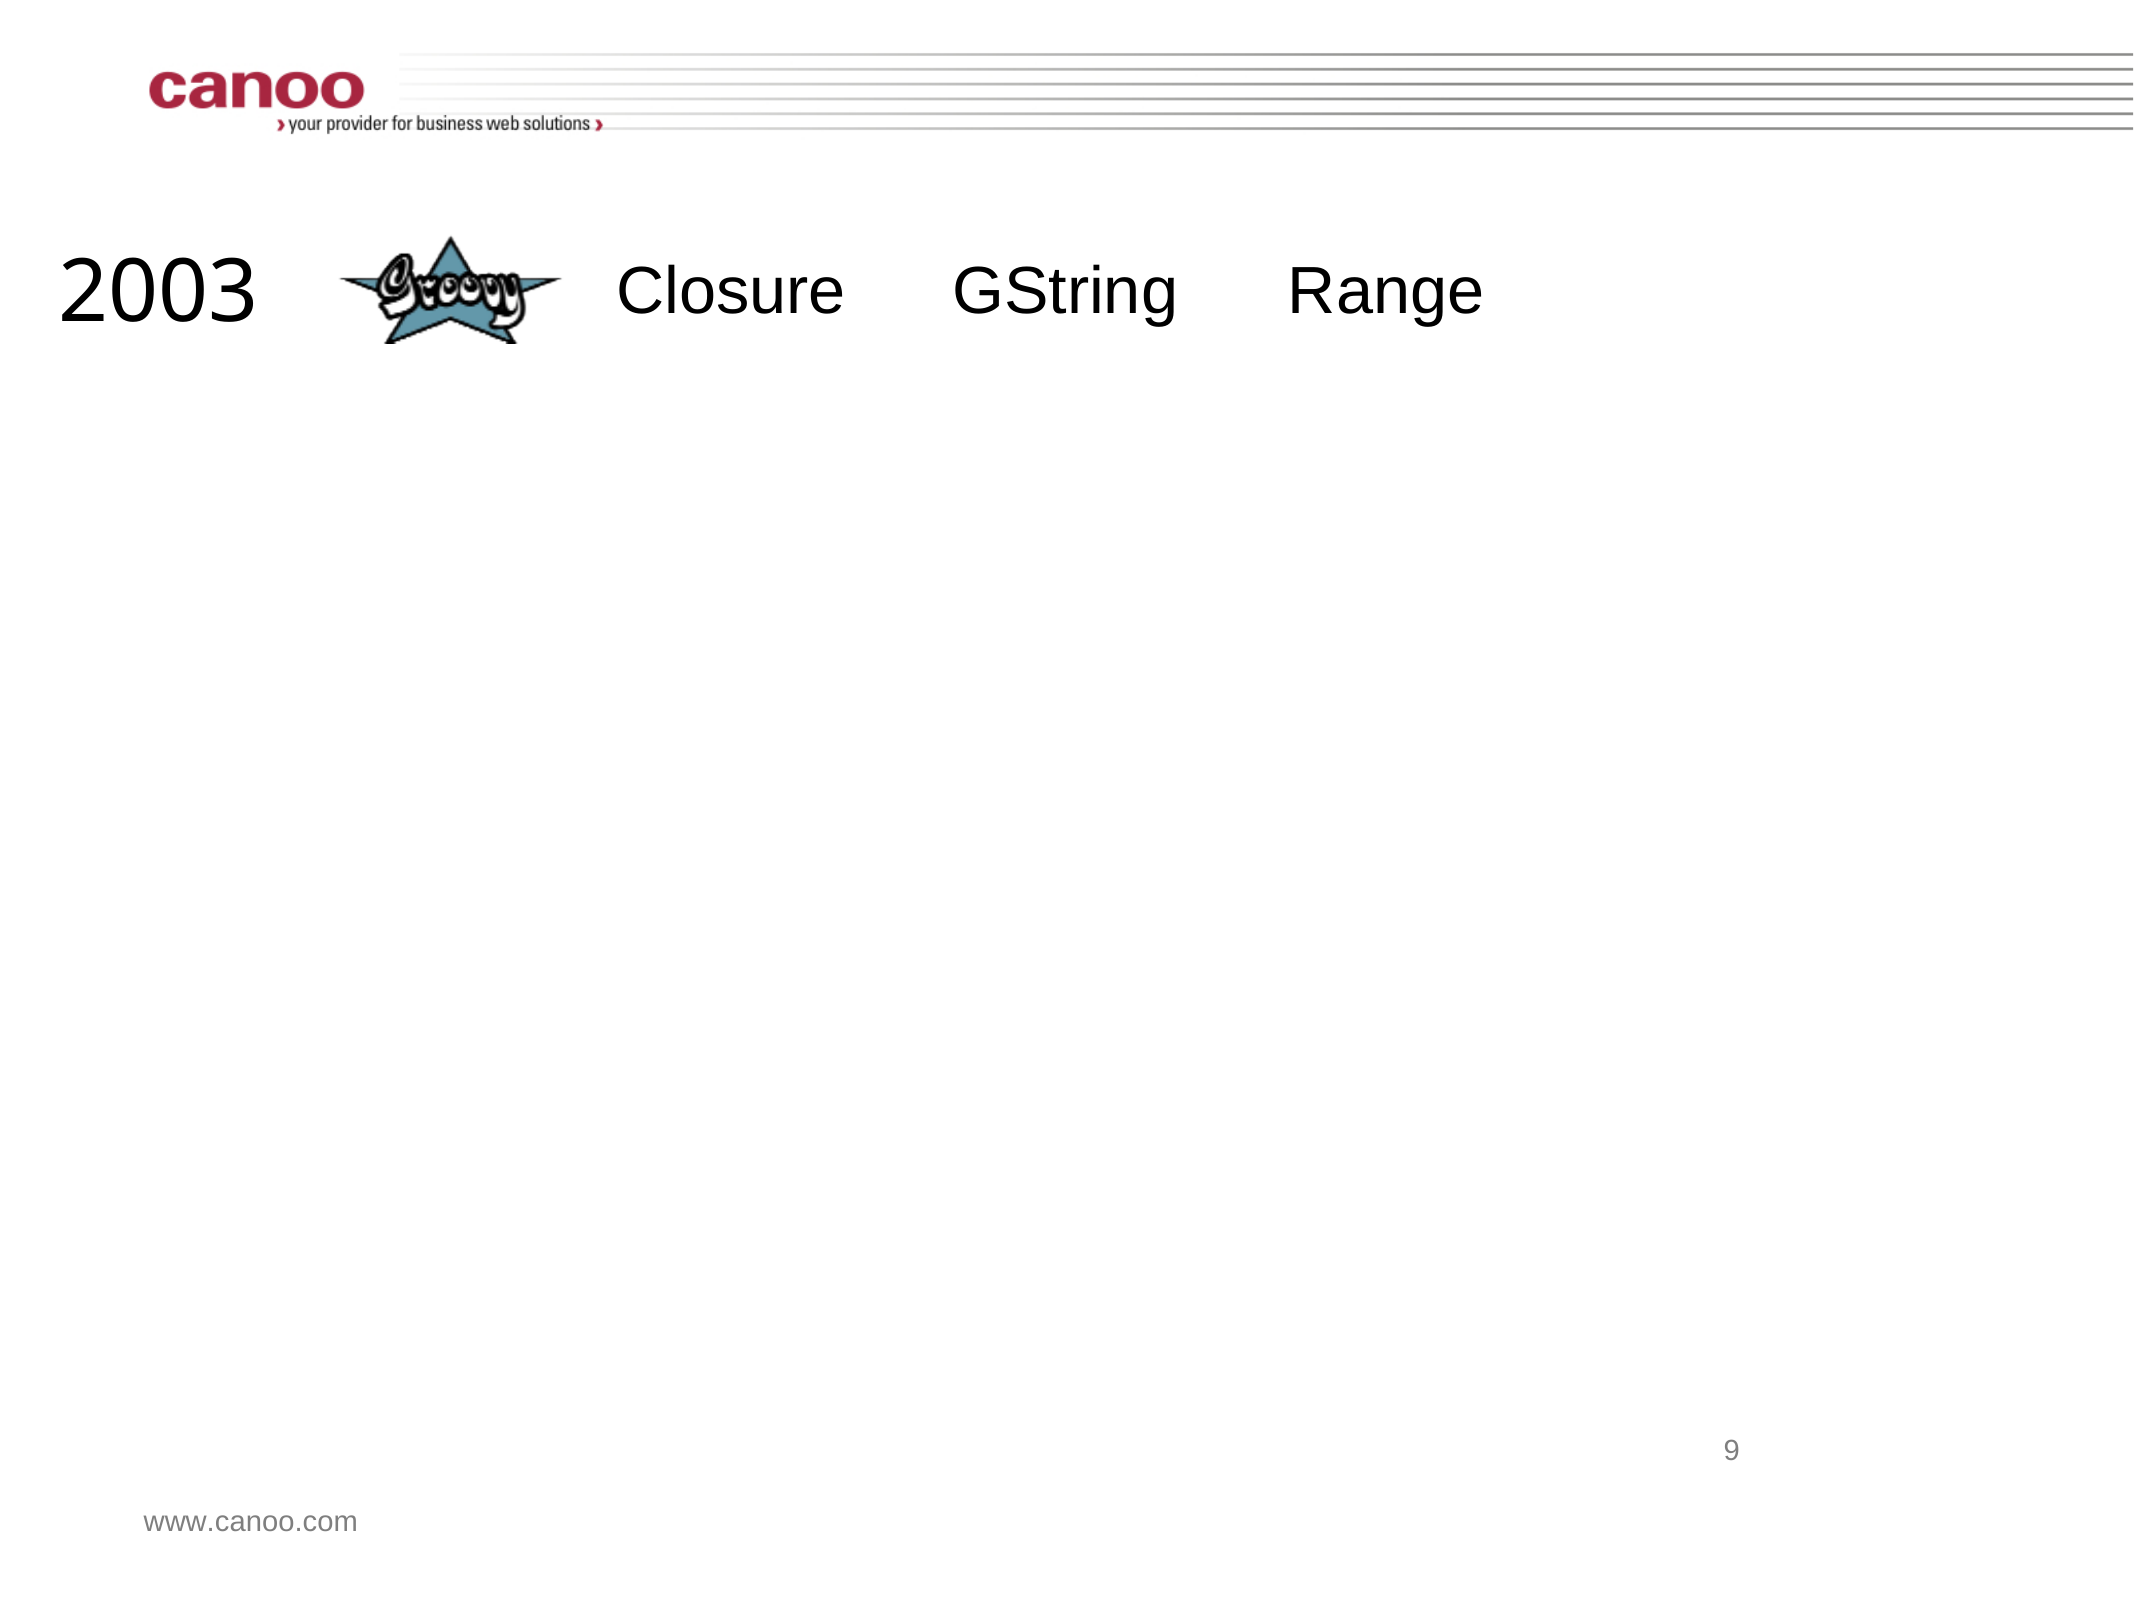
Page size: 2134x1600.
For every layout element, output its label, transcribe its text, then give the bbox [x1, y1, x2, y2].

picture [335, 229, 568, 345]
text_box GString [937, 239, 1194, 352]
text_box <number> [1705, 1423, 1758, 1474]
picture [0, 21, 2134, 188]
text_box Range [1273, 239, 1501, 334]
text_box Closure [601, 239, 862, 334]
text_box 2003 [43, 226, 297, 347]
